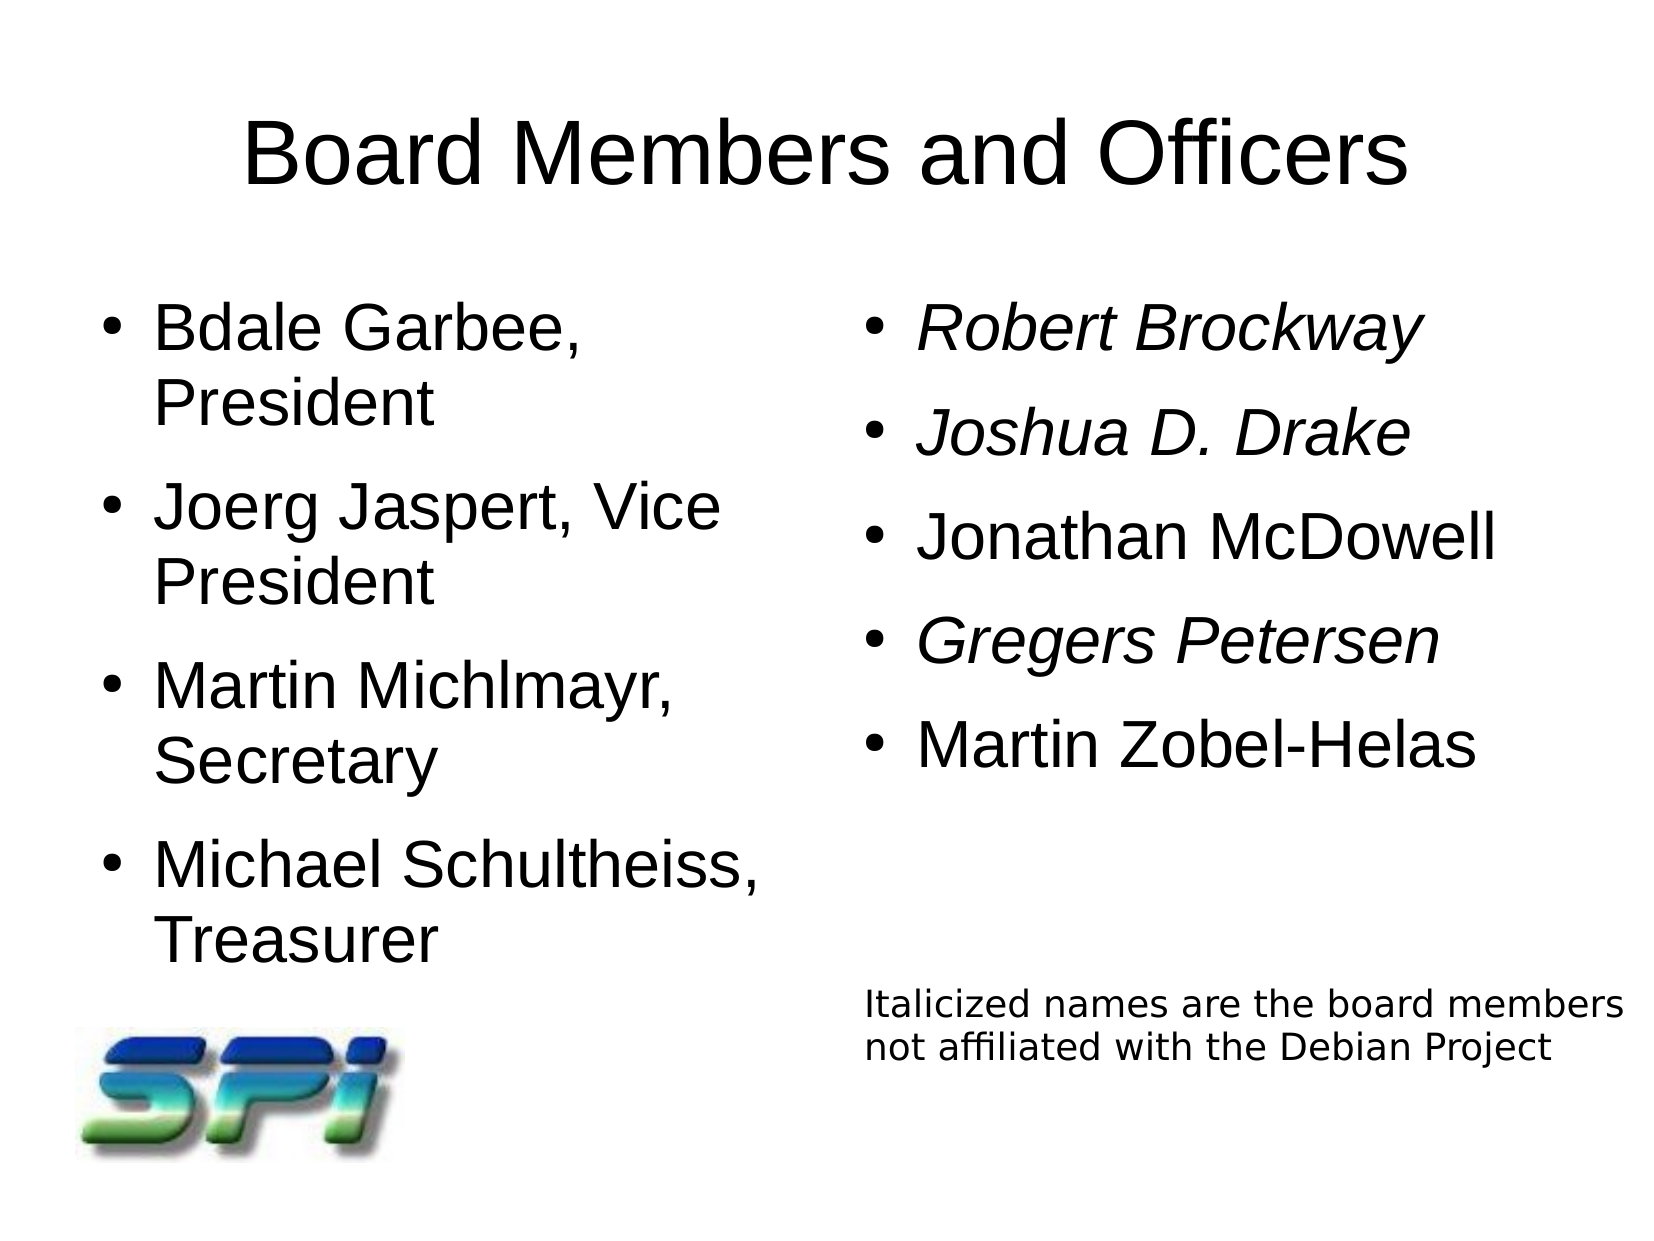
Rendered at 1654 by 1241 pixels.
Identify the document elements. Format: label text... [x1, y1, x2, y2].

text_box Italicized names are the board members not affiliated with the Debian Project [849, 975, 1640, 1078]
list Bdale Garbee, President Joerg Jaspert, Vice President Martin Michlmayr, Secretary Michael Schultheiss, Treasurer [82, 290, 809, 1109]
title Board Members and Officers [82, 49, 1571, 257]
list Robert Brockway Joshua D. Drake Jonathan McDowell Gregers Petersen Martin Zobel-Helas [845, 290, 1572, 1094]
picture [75, 1027, 405, 1163]
